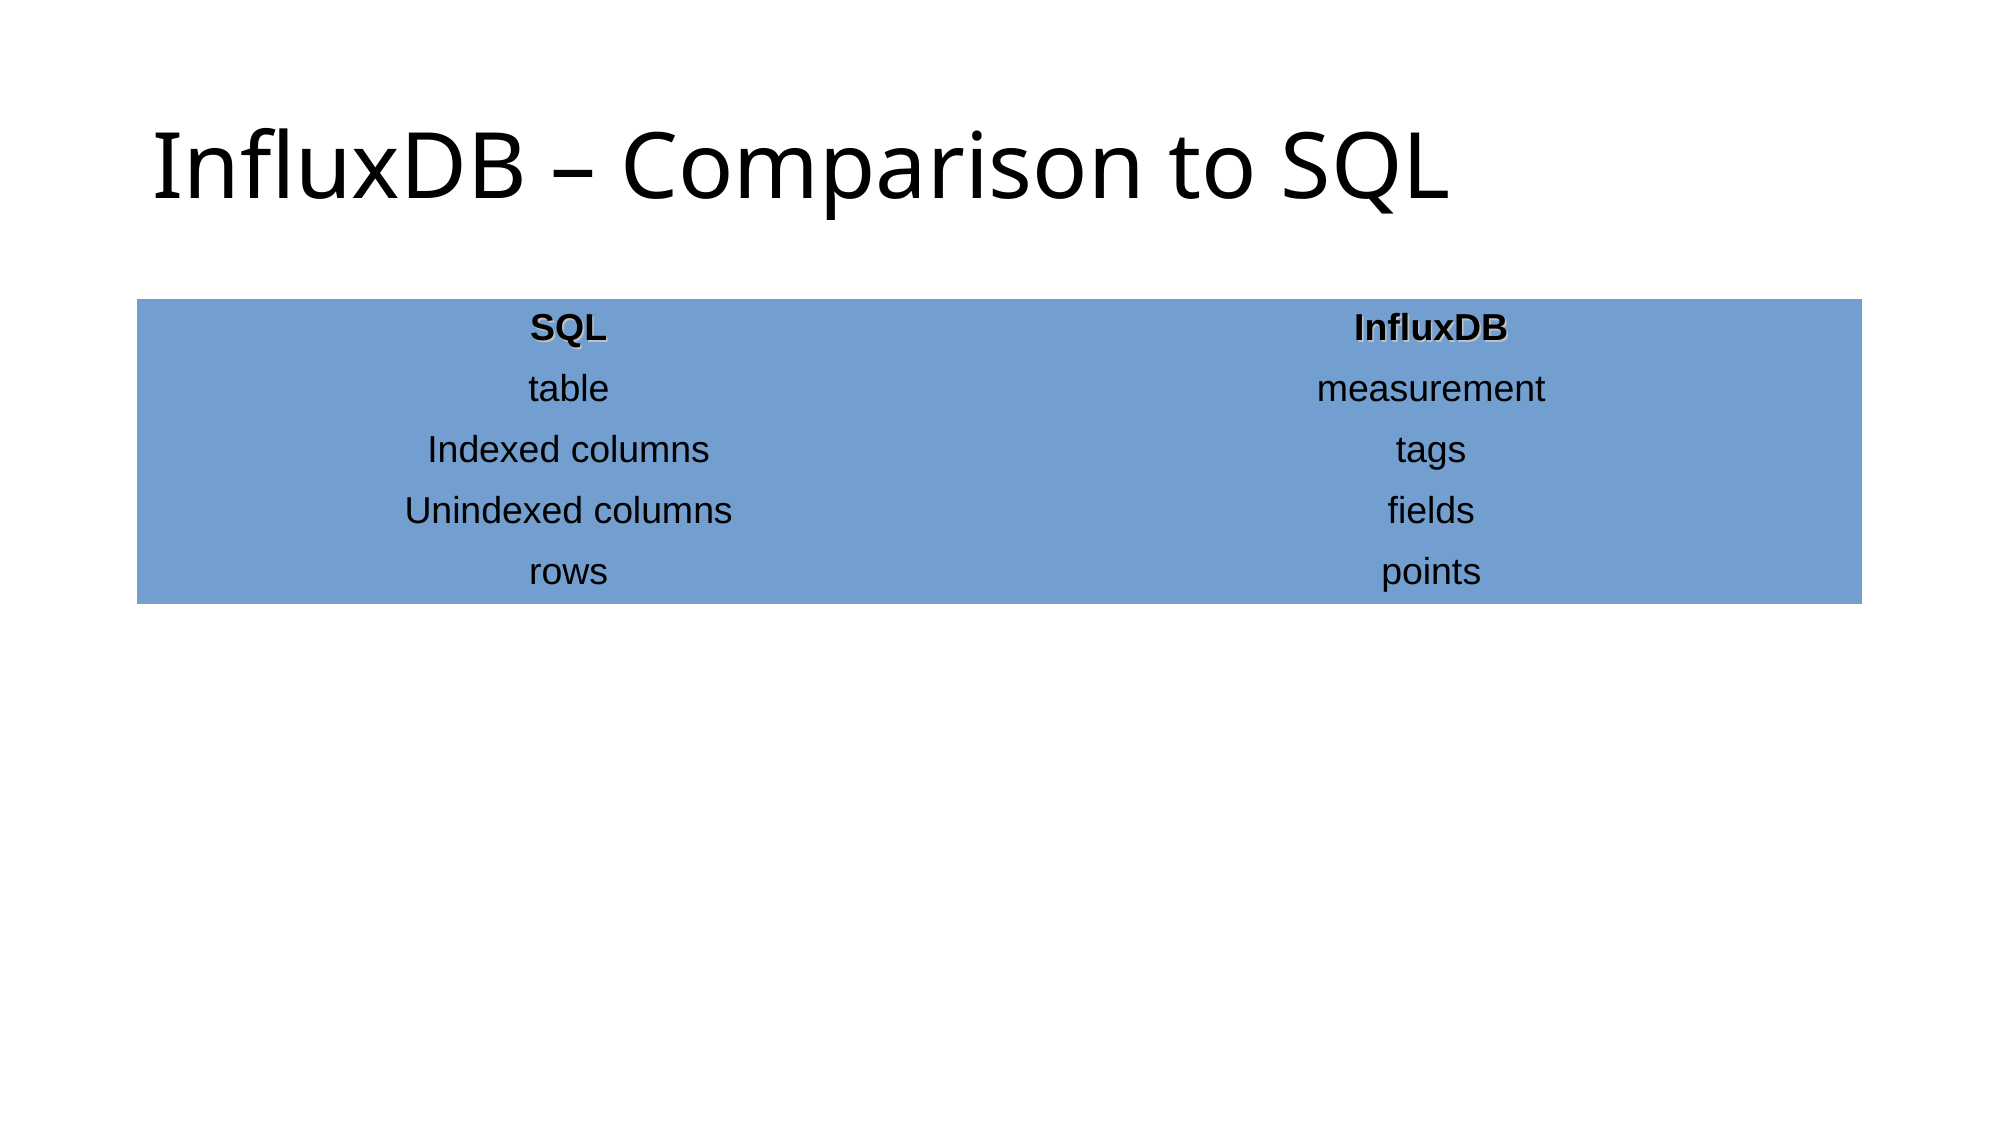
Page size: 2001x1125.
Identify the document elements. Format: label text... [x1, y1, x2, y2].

table_header InfluxDB [1000, 299, 1862, 360]
table_header SQL [137, 299, 1000, 360]
table_cell fields [1000, 482, 1862, 543]
title InfluxDB – Comparison to SQL [137, 59, 1863, 278]
table_cell table [137, 360, 1000, 421]
table_cell points [1000, 543, 1862, 604]
table_cell measurement [1000, 360, 1862, 421]
table_cell rows [137, 543, 1000, 604]
table_cell Indexed columns [137, 421, 1000, 482]
table_cell tags [1000, 421, 1862, 482]
table_cell Unindexed columns [137, 482, 1000, 543]
